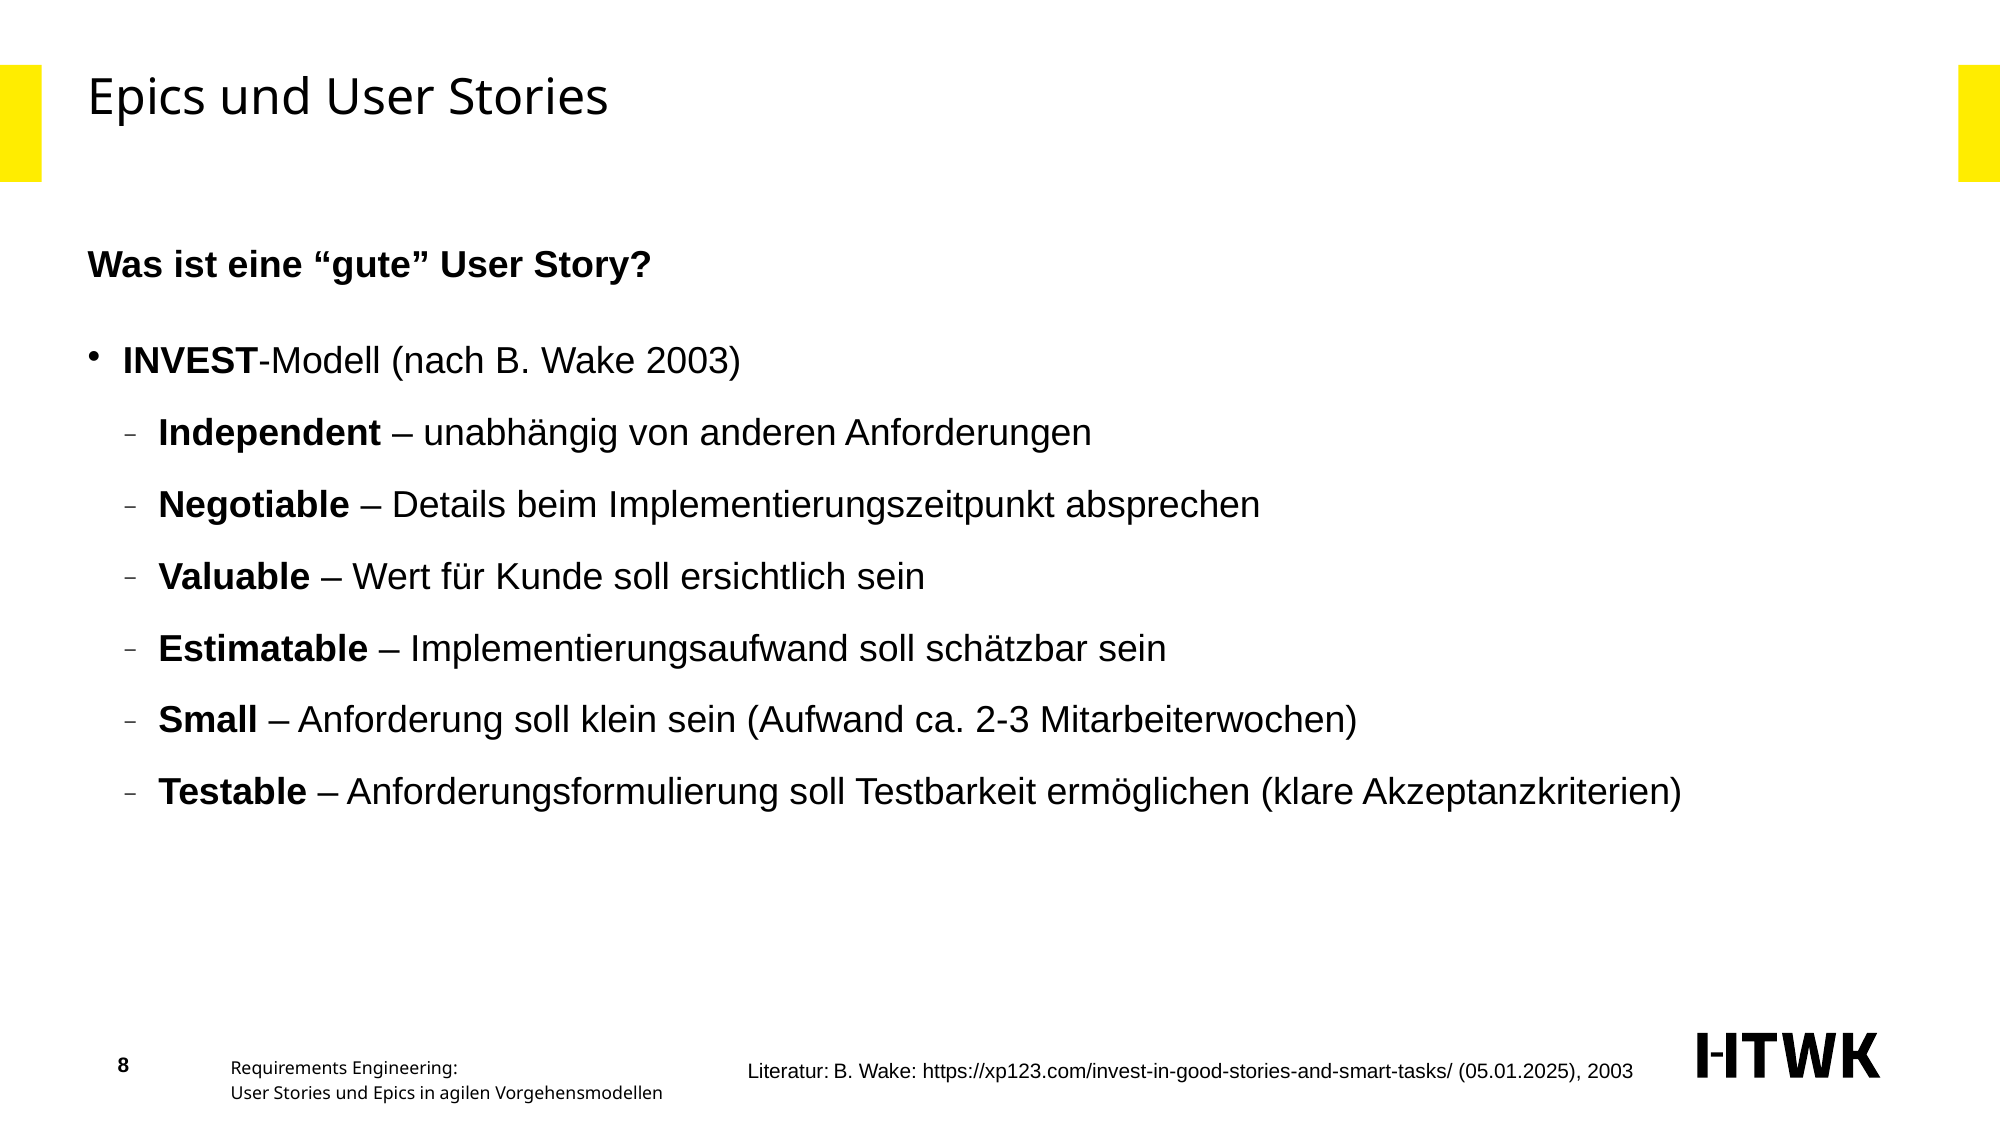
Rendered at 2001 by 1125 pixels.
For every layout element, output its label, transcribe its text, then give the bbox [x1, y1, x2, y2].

title Epics und User Stories [87, 59, 1411, 177]
text_box Literatur: B. Wake: https://xp123.com/invest-in-good-stories-and-smart-tasks/ (05.01.2025), 2003 [732, 1050, 1656, 1115]
text_box Was ist eine “gute” User Story? INVEST-Modell (nach B. Wake 2003) Independent – unabhängig von anderen Anforderungen Negotiable – Details beim Implementierungszeitpunkt absprechen Valuable – Wert für Kunde soll ersichtlich sein Estimatable – Implementierungsaufwand soll schätzbar sein Small – Anforderung soll klein sein (Aufwand ca. 2-3 Mitarbeiterwochen) Testable – Anforderungsformulierung soll Testbarkeit ermöglichen (klare Akzeptanzkriterien) [87, 237, 1920, 1007]
